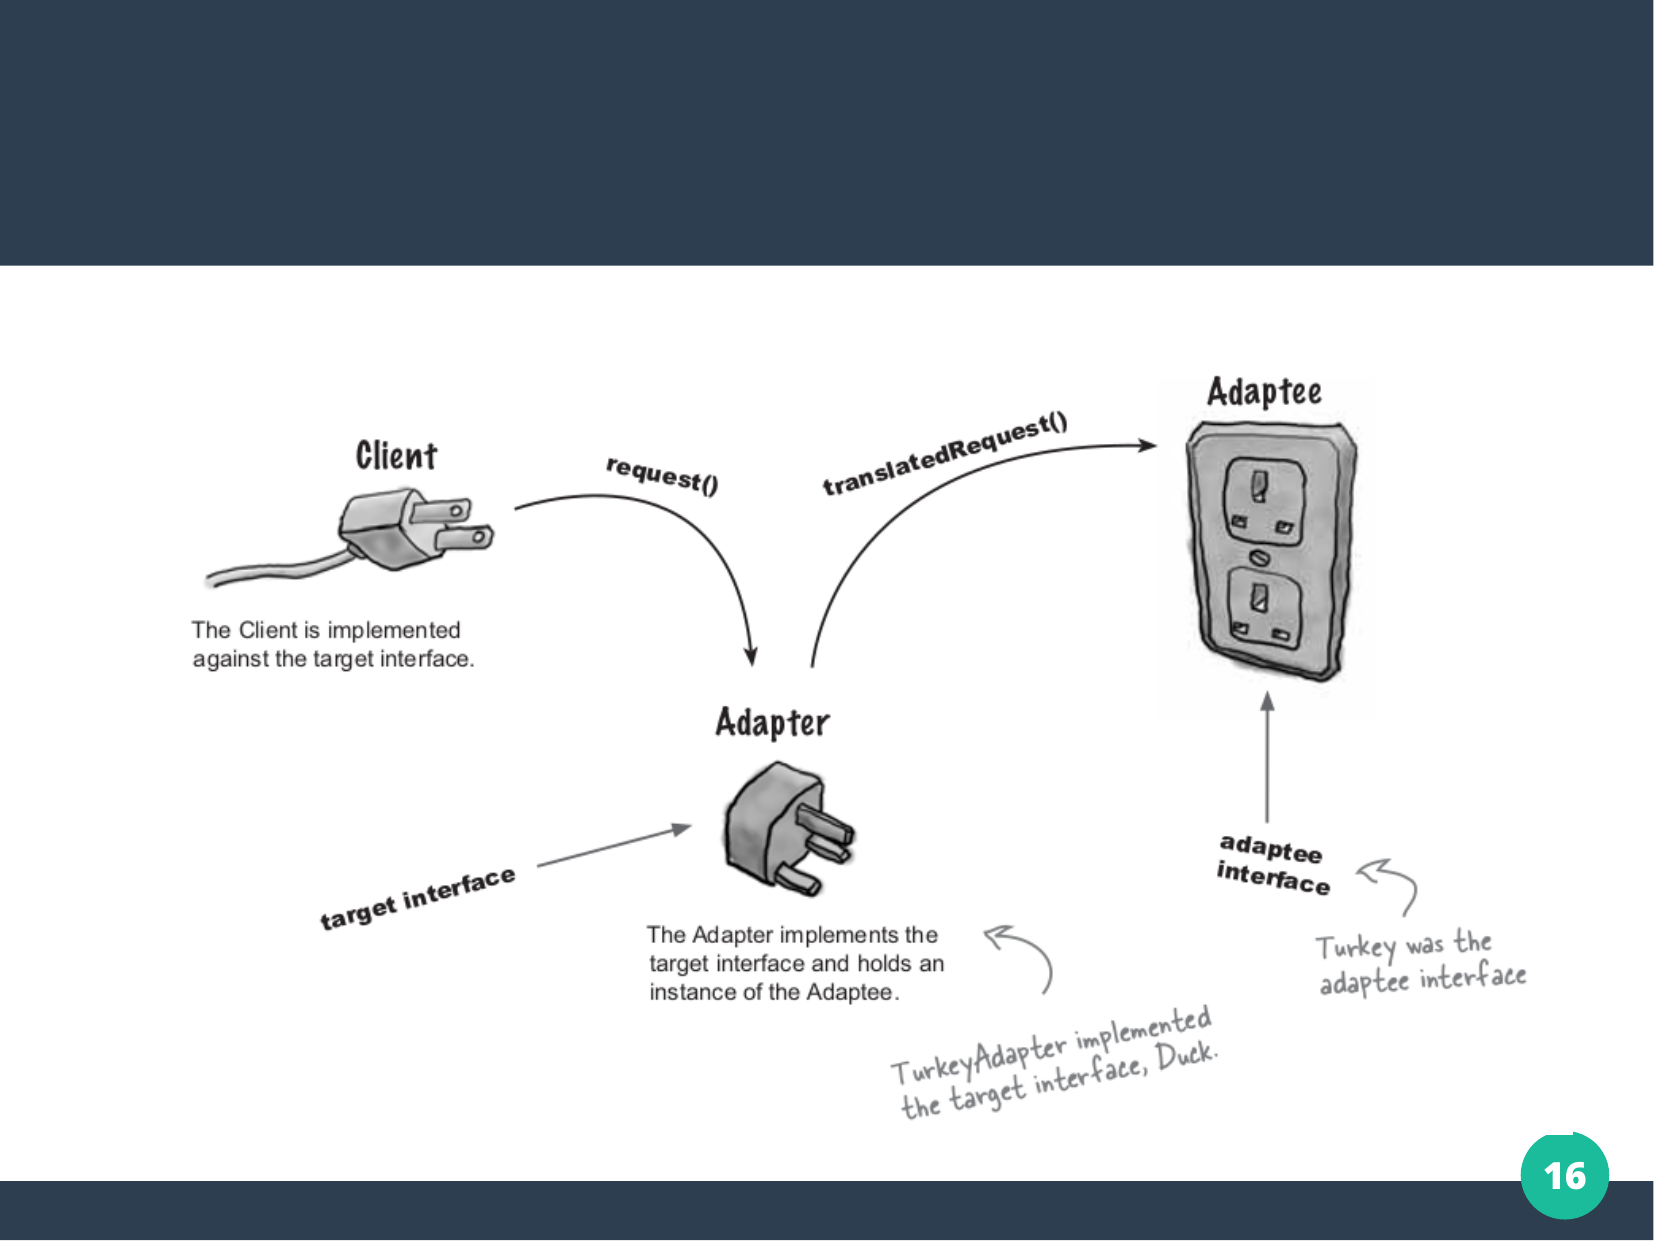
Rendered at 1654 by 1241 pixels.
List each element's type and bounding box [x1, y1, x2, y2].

picture [90, 324, 1573, 1135]
